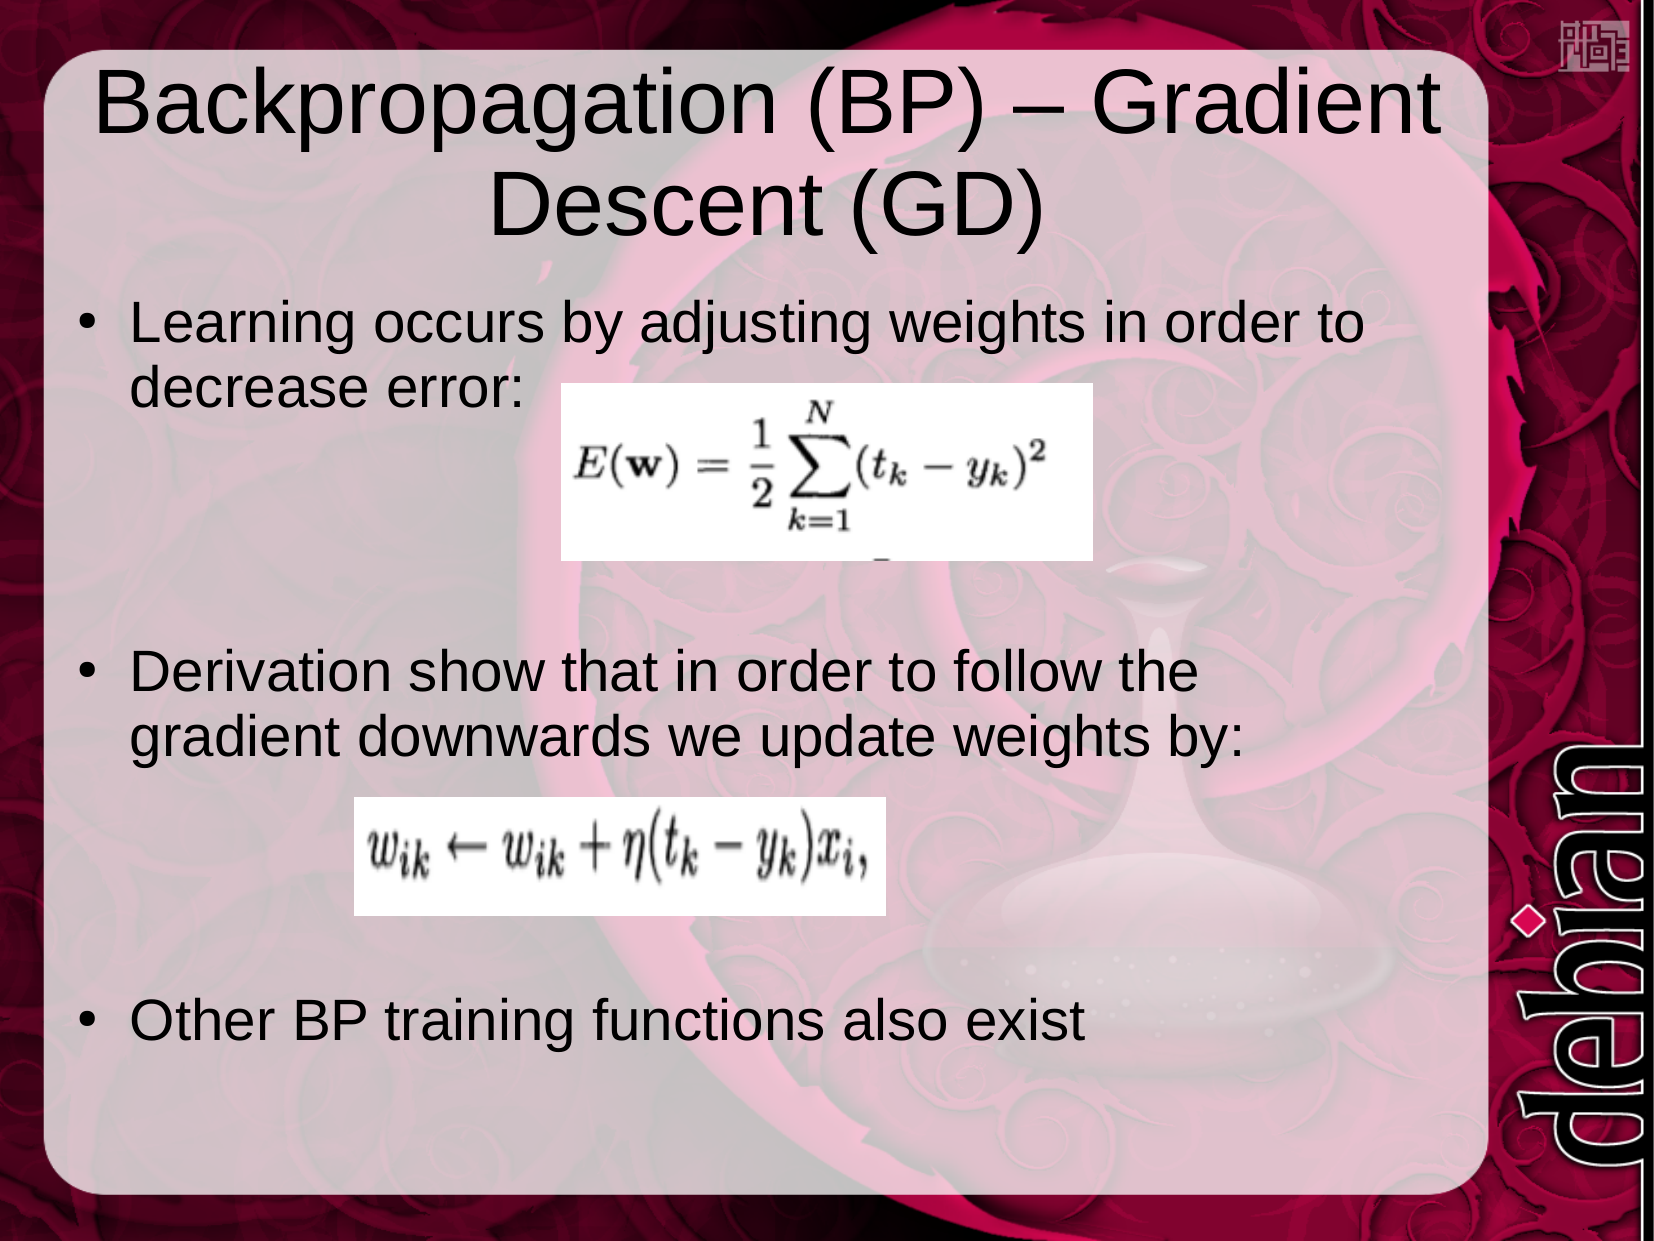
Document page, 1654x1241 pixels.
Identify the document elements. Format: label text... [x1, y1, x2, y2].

picture [0, 0, 1654, 1241]
list Learning occurs by adjusting weights in order to decrease error: Derivation show that in order to follow the gradient downwards we update weights by: Other BP training functions also exist [59, 290, 1477, 1109]
title Backpropagation (BP) – Gradient Descent (GD) [59, 49, 1477, 257]
